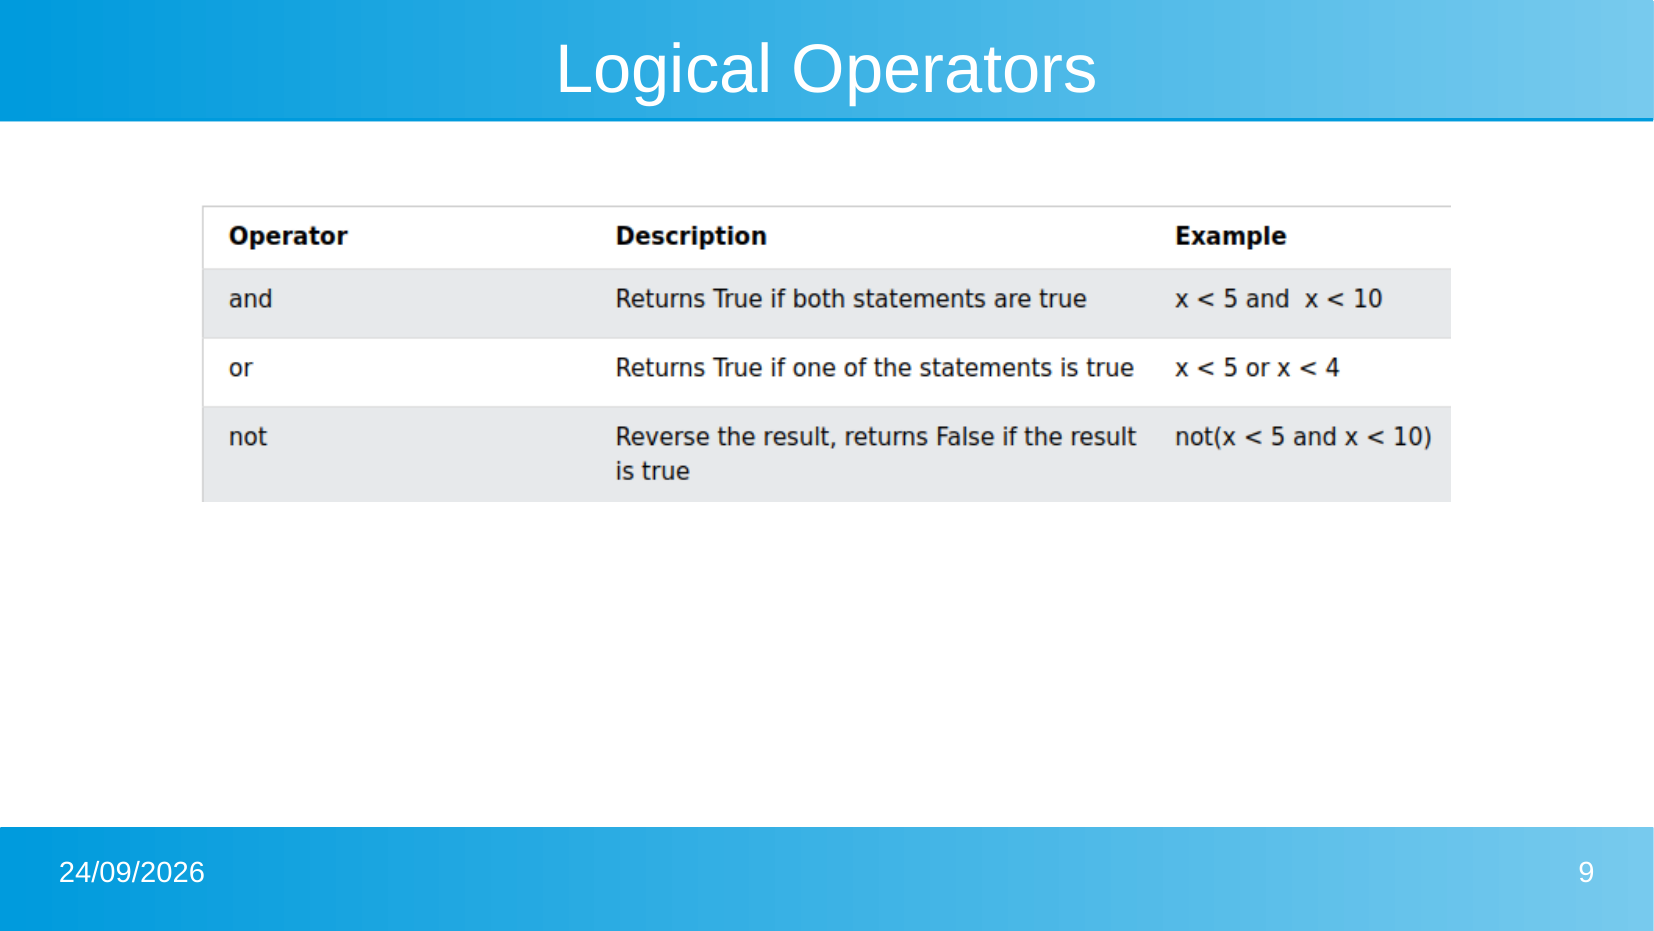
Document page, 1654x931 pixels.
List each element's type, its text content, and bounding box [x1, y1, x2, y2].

title Logical Operators [59, 29, 1595, 108]
picture [193, 198, 1451, 502]
